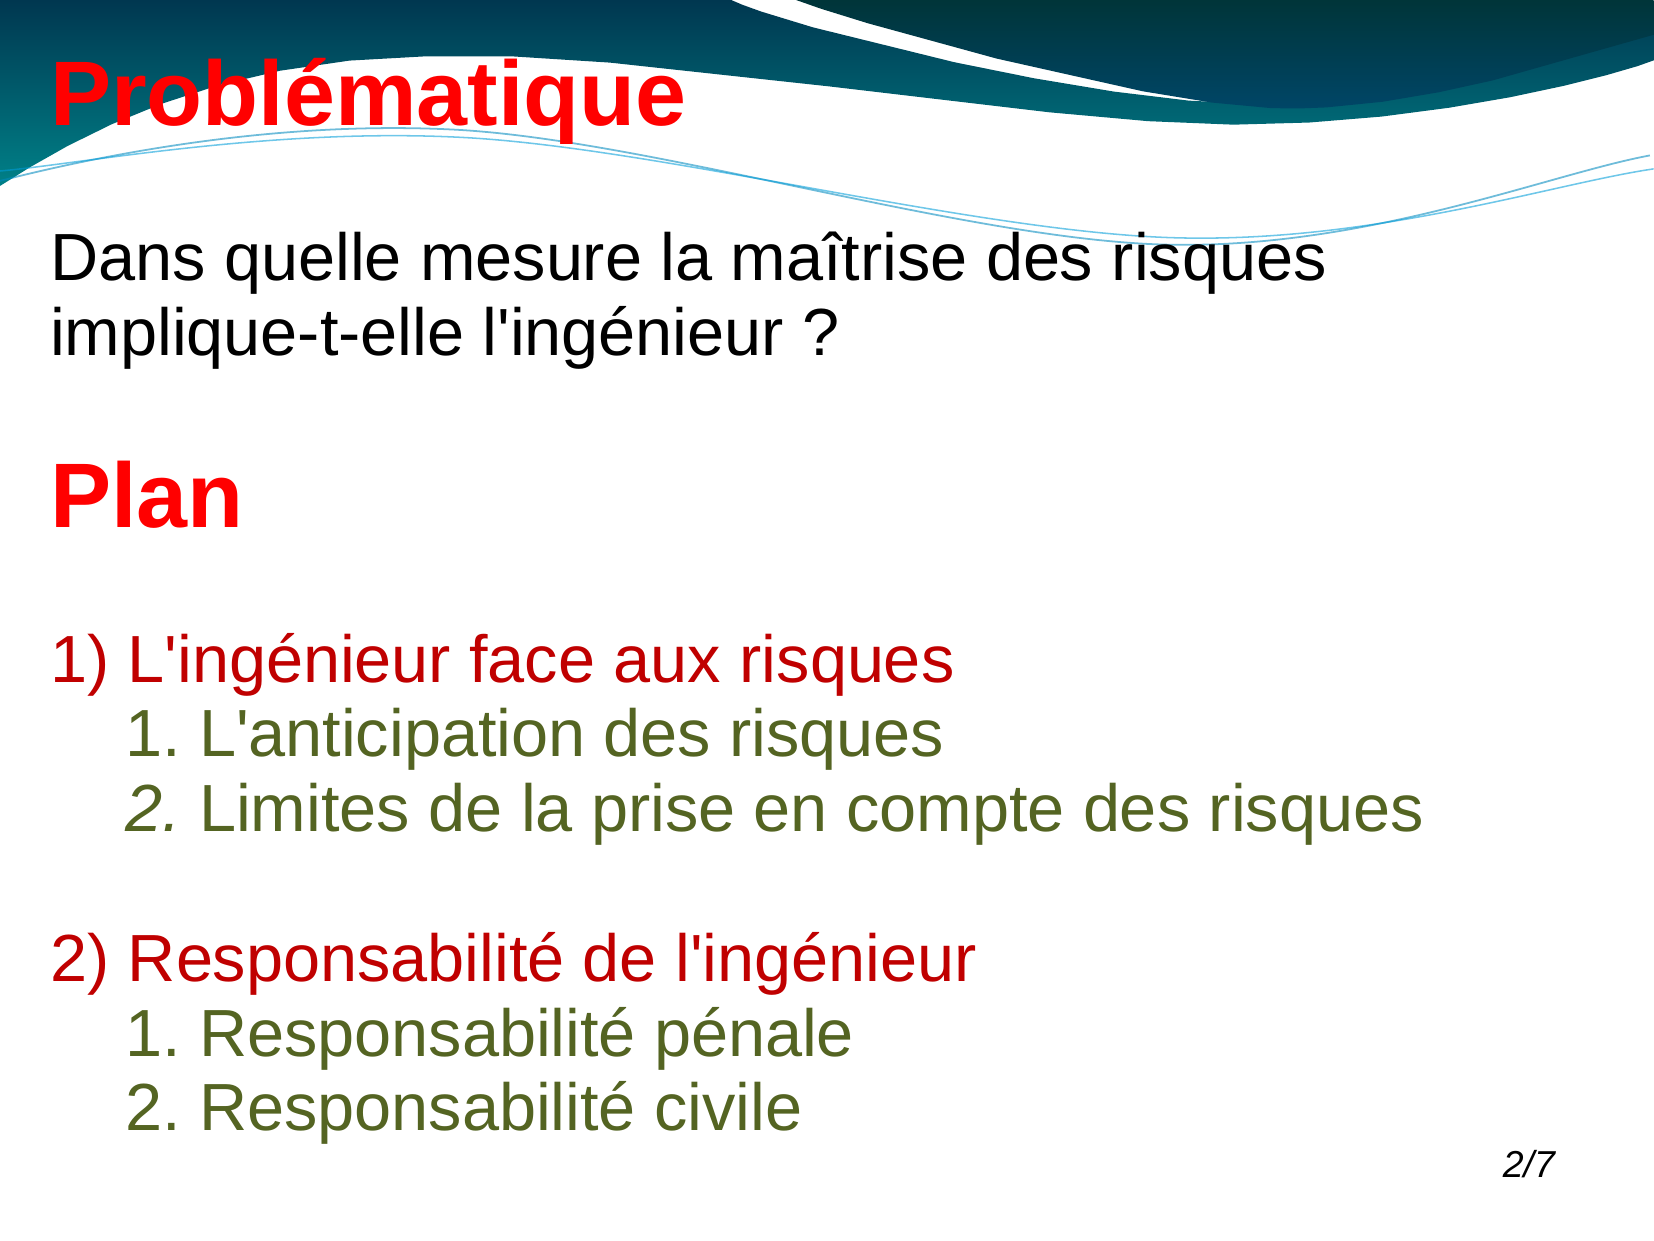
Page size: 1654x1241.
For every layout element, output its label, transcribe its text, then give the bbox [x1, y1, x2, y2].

text_box Problématique Dans quelle mesure la maîtrise des risques implique-t-elle l'ingénieur ? Plan 1) L'ingénieur face aux risques 1. L'anticipation des risques 2. Limites de la prise en compte des risques 2) Responsabilité de l'ingénieur 1. Responsabilité pénale 2. Responsabilité civile [35, 35, 1531, 1193]
text_box 2/7 [1488, 1136, 1570, 1193]
